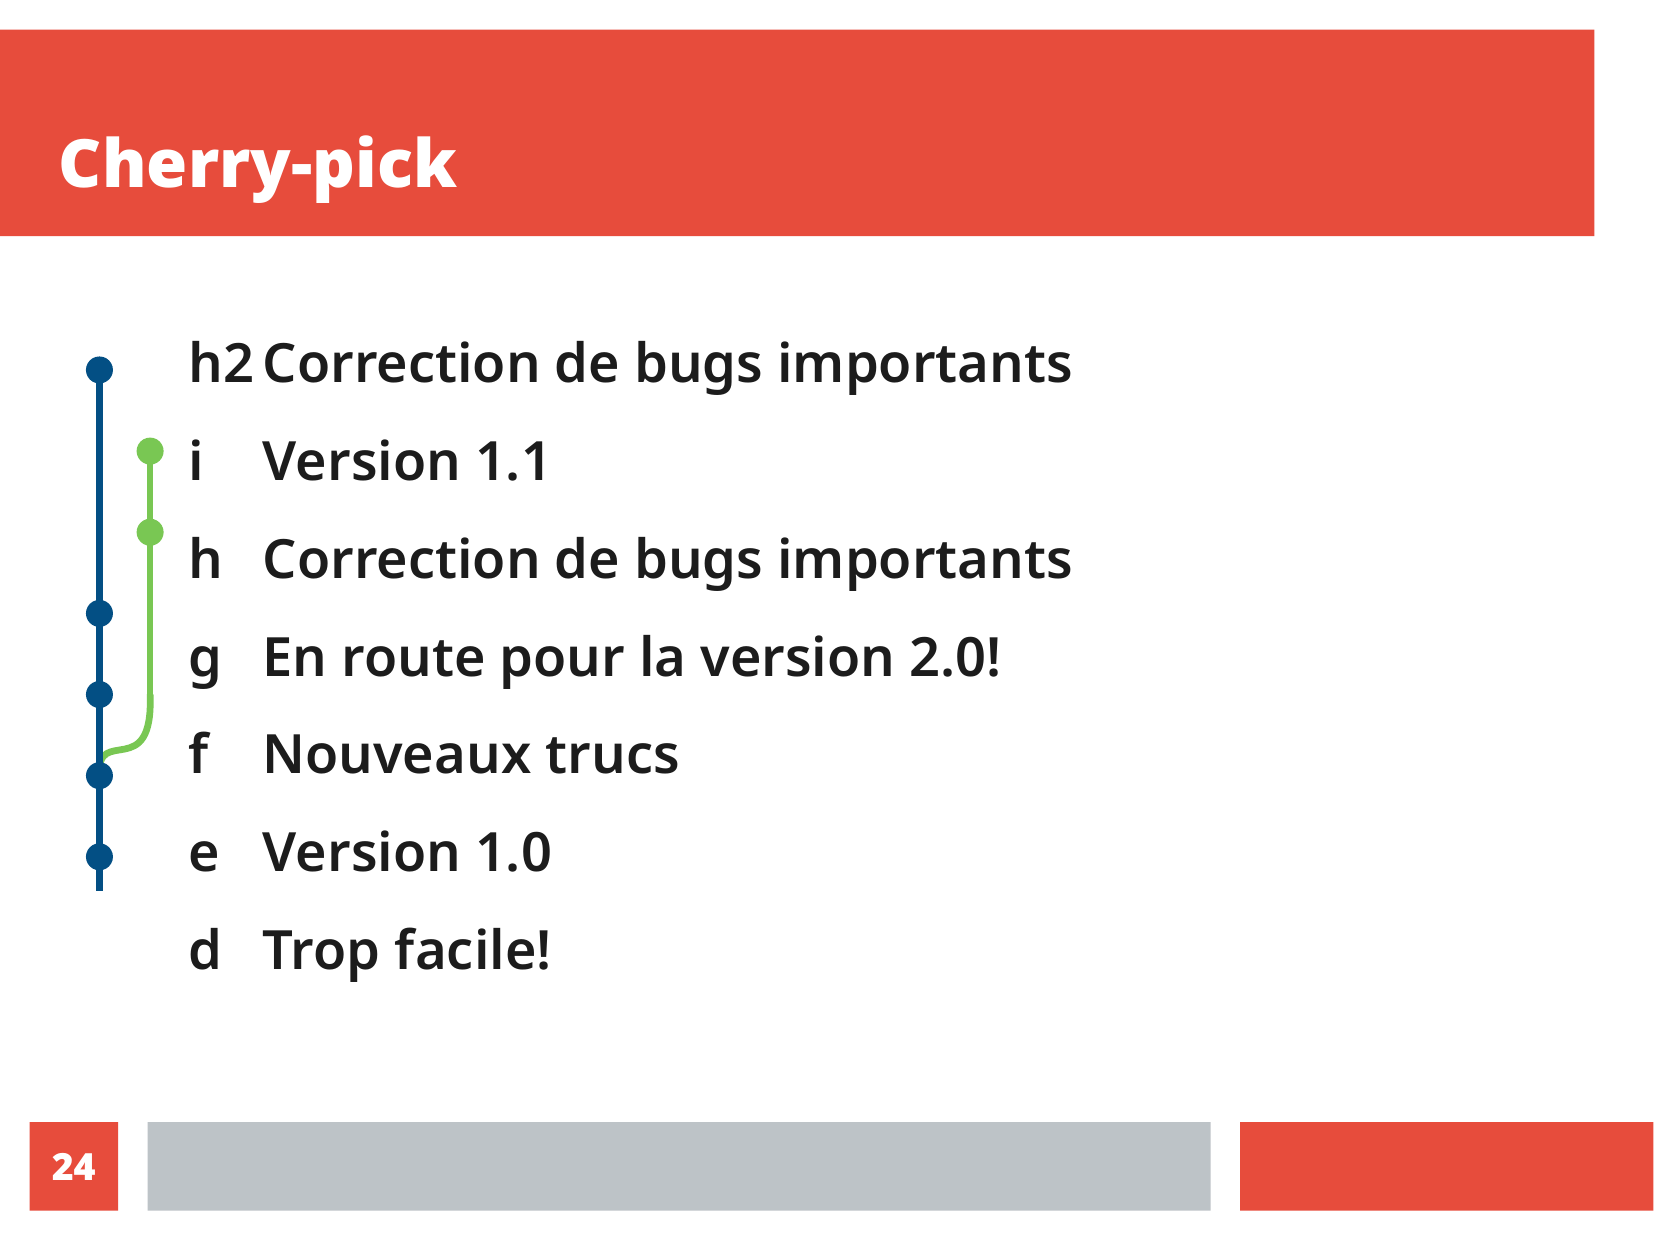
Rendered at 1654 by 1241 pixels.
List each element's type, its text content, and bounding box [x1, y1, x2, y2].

list h2 Correction de bugs importants i Version 1.1 h Correction de bugs importants g En route pour la version 2.0! f Nouveaux trucs e Version 1.0 d Trop facile! [188, 324, 1565, 1093]
picture [69, 332, 201, 891]
title Cherry-pick [59, 59, 1595, 207]
